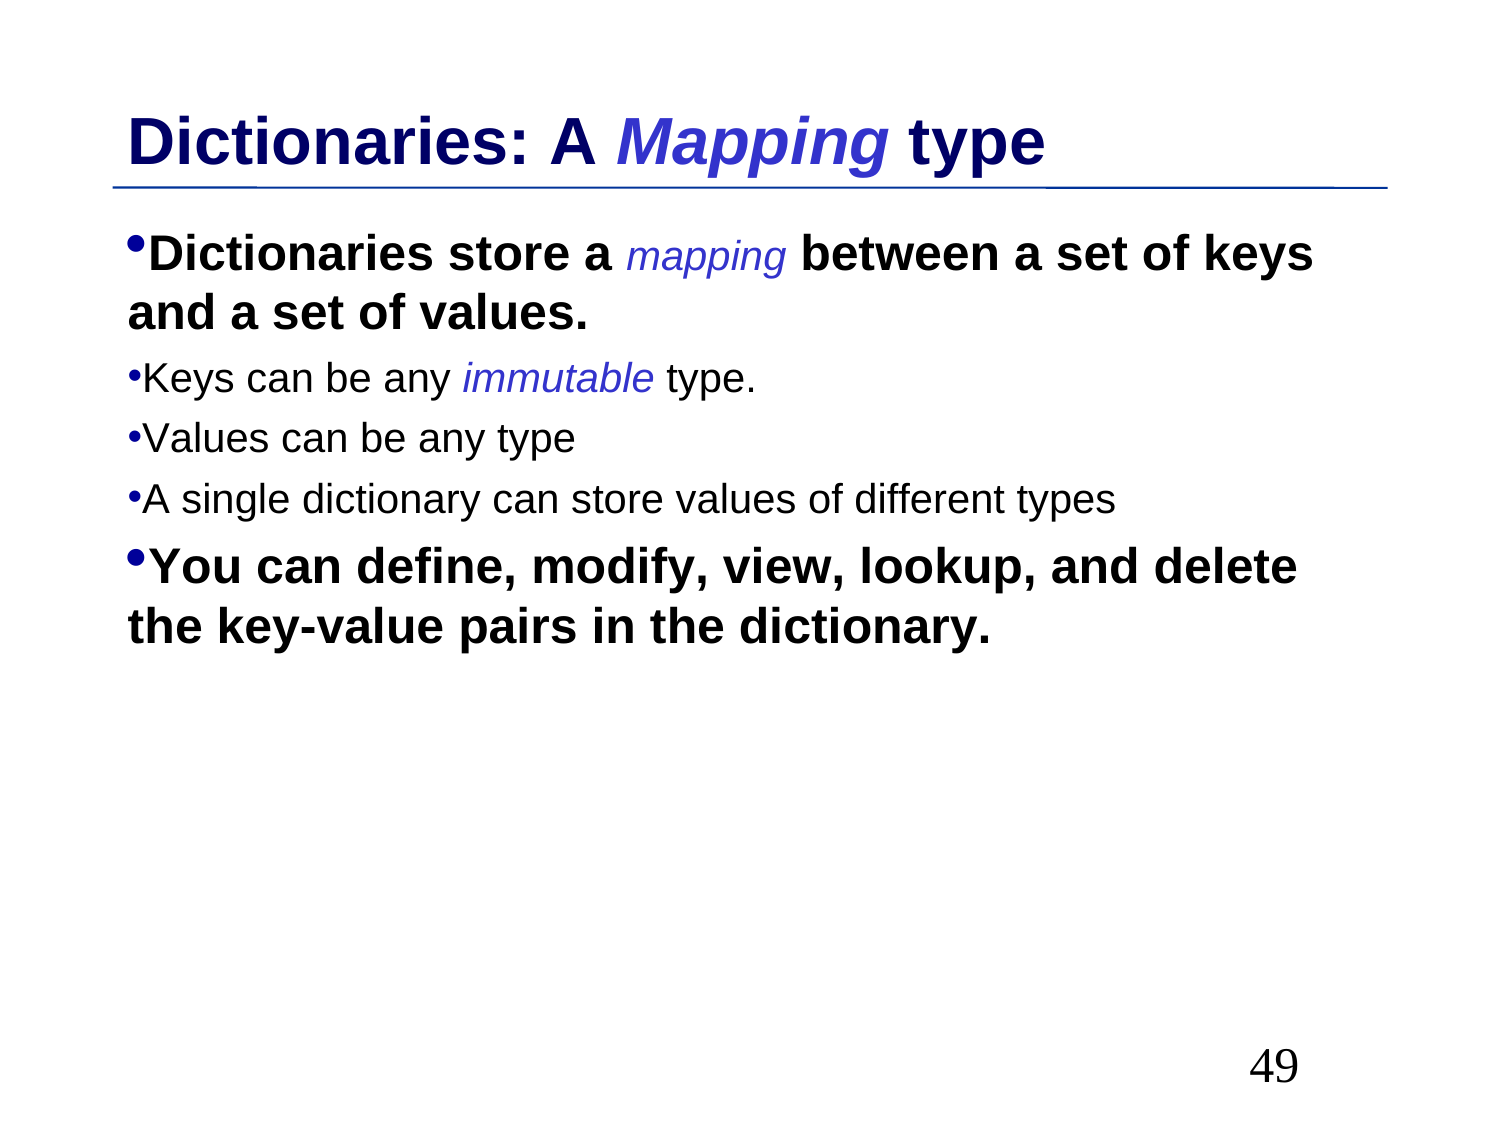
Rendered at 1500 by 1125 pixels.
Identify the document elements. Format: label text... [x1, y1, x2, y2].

title Dictionaries: A Mapping type [112, 89, 1388, 185]
text_box [1074, 994, 1387, 1125]
list Dictionaries store a mapping between a set of keys and a set of values. Keys can be any immutable type. Values can be any type A single dictionary can store values of different types You can define, modify, view, lookup, and delete the key-value pairs in the dictionary. [112, 212, 1388, 963]
